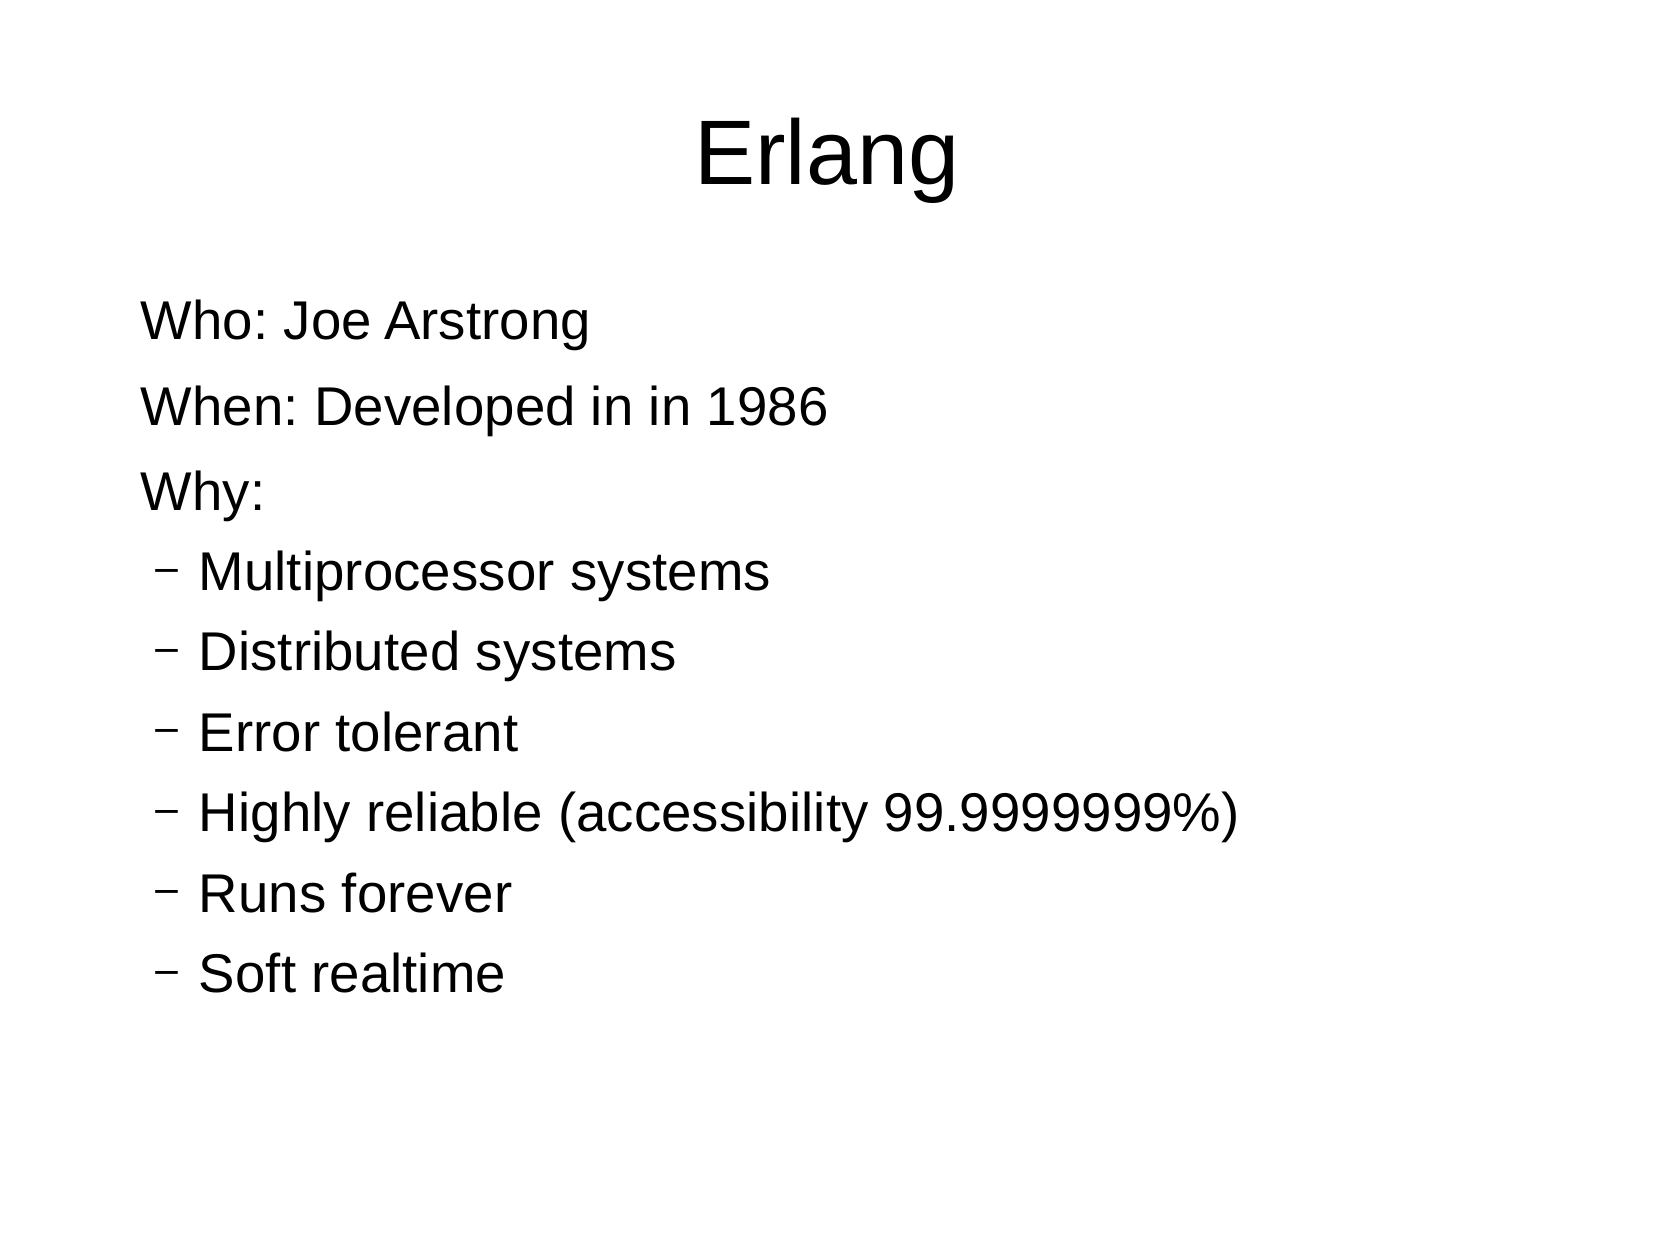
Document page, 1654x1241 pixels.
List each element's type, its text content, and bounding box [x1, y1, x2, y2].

title Erlang [82, 49, 1571, 257]
list Who: Joe Arstrong When: Developed in in 1986 Why: Multiprocessor systems Distributed systems Error tolerant Highly reliable (accessibility 99.9999999%) Runs forever Soft realtime [82, 290, 1571, 1010]
